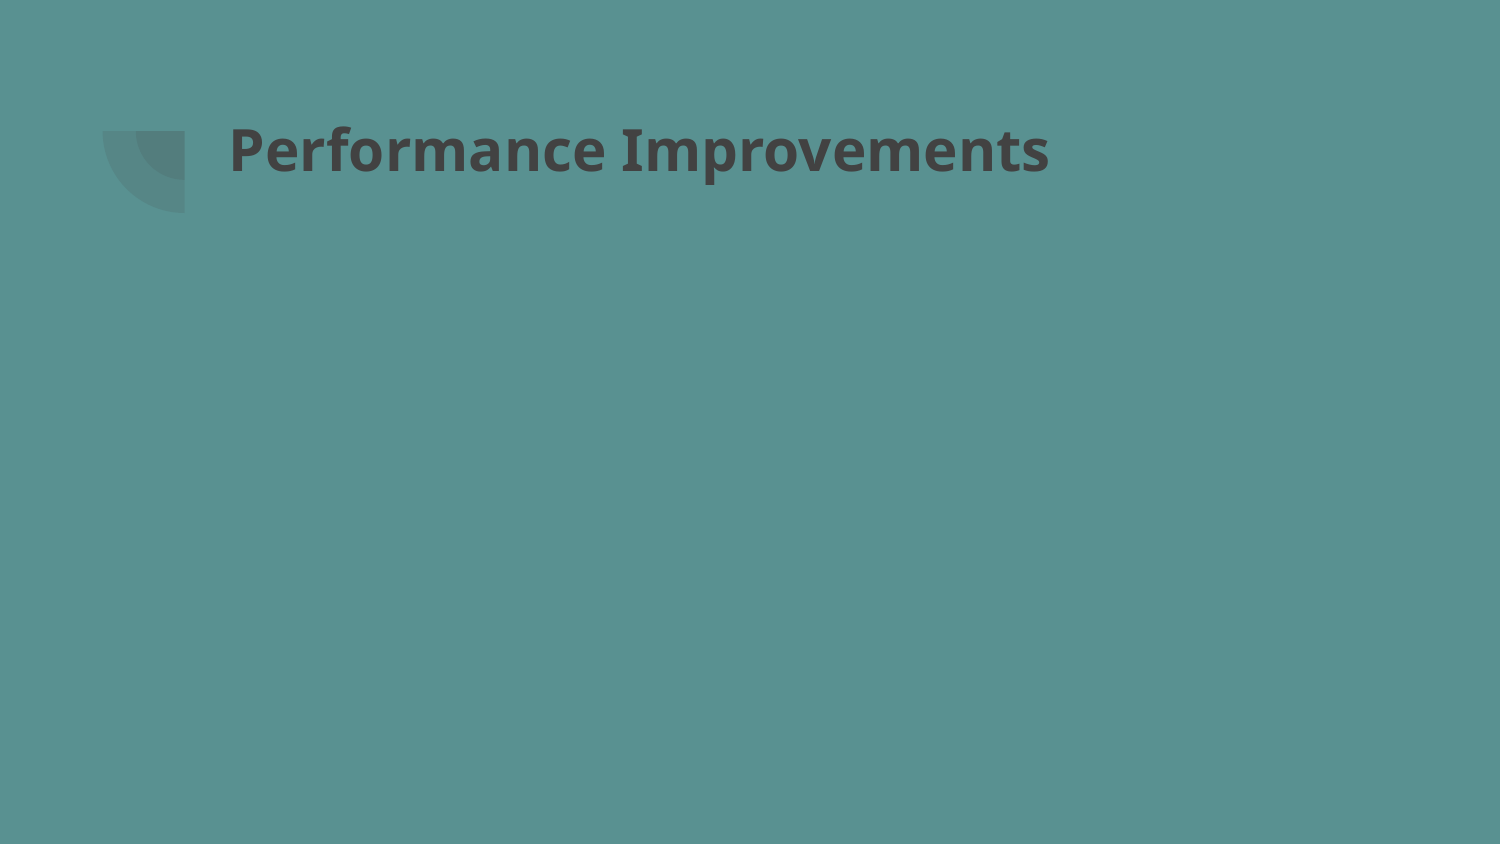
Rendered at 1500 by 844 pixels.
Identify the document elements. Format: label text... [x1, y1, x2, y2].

title Performance Improvements [213, 98, 1368, 263]
